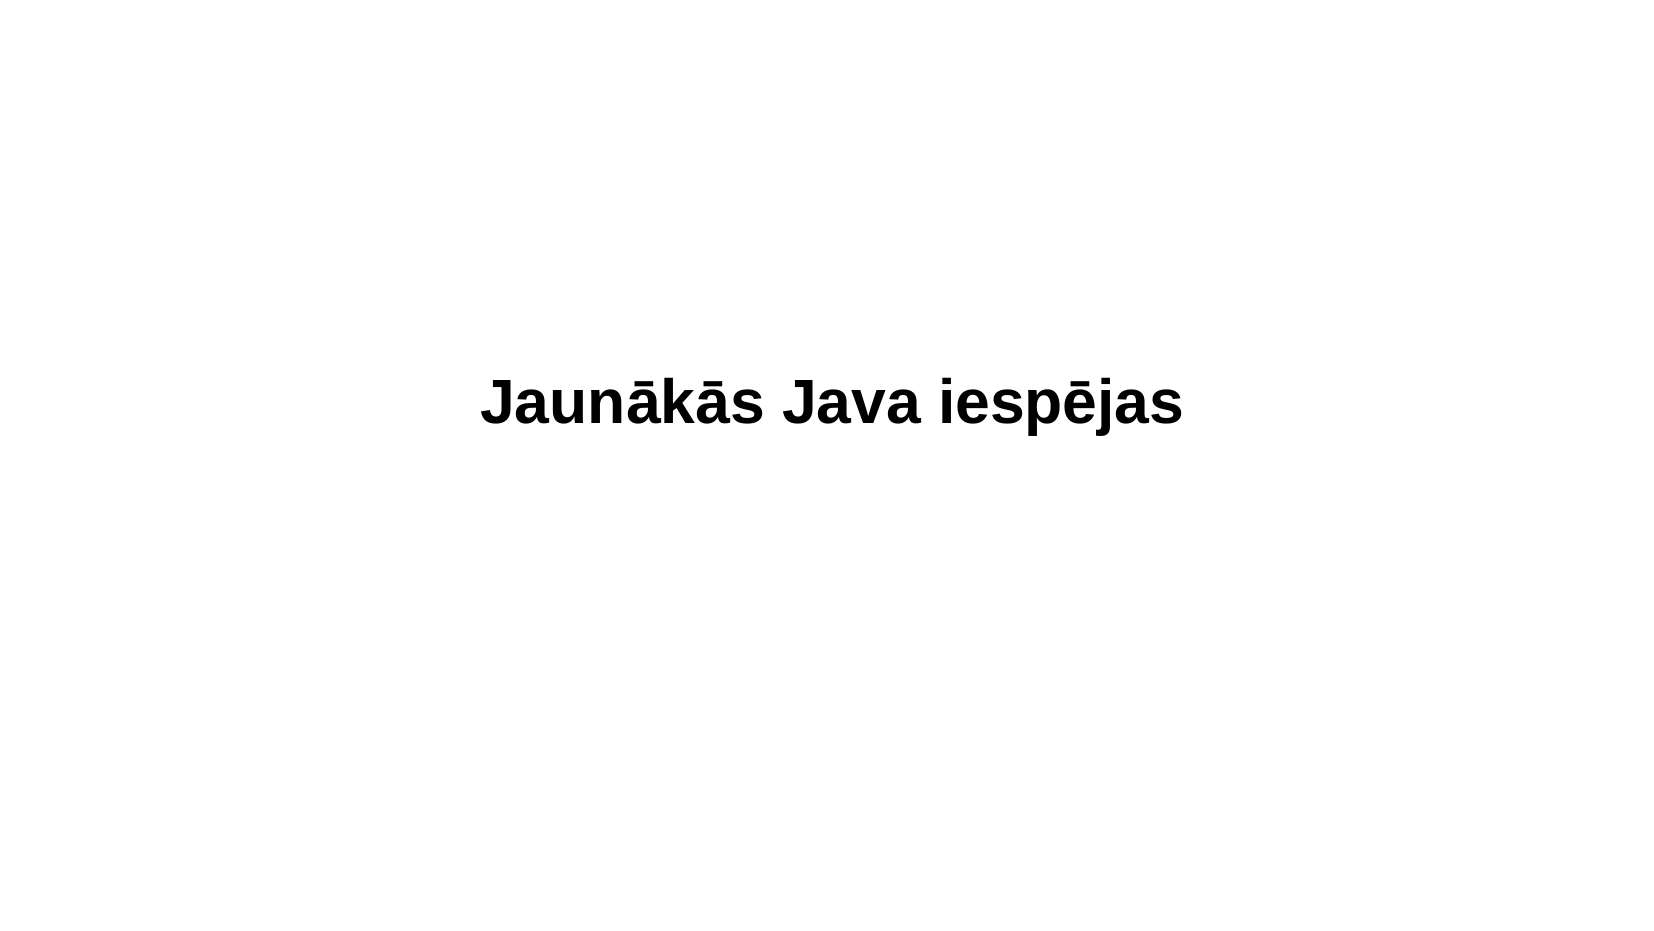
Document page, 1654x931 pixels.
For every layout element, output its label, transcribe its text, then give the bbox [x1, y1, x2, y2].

title Jaunākās Java iespējas [77, 323, 1566, 479]
